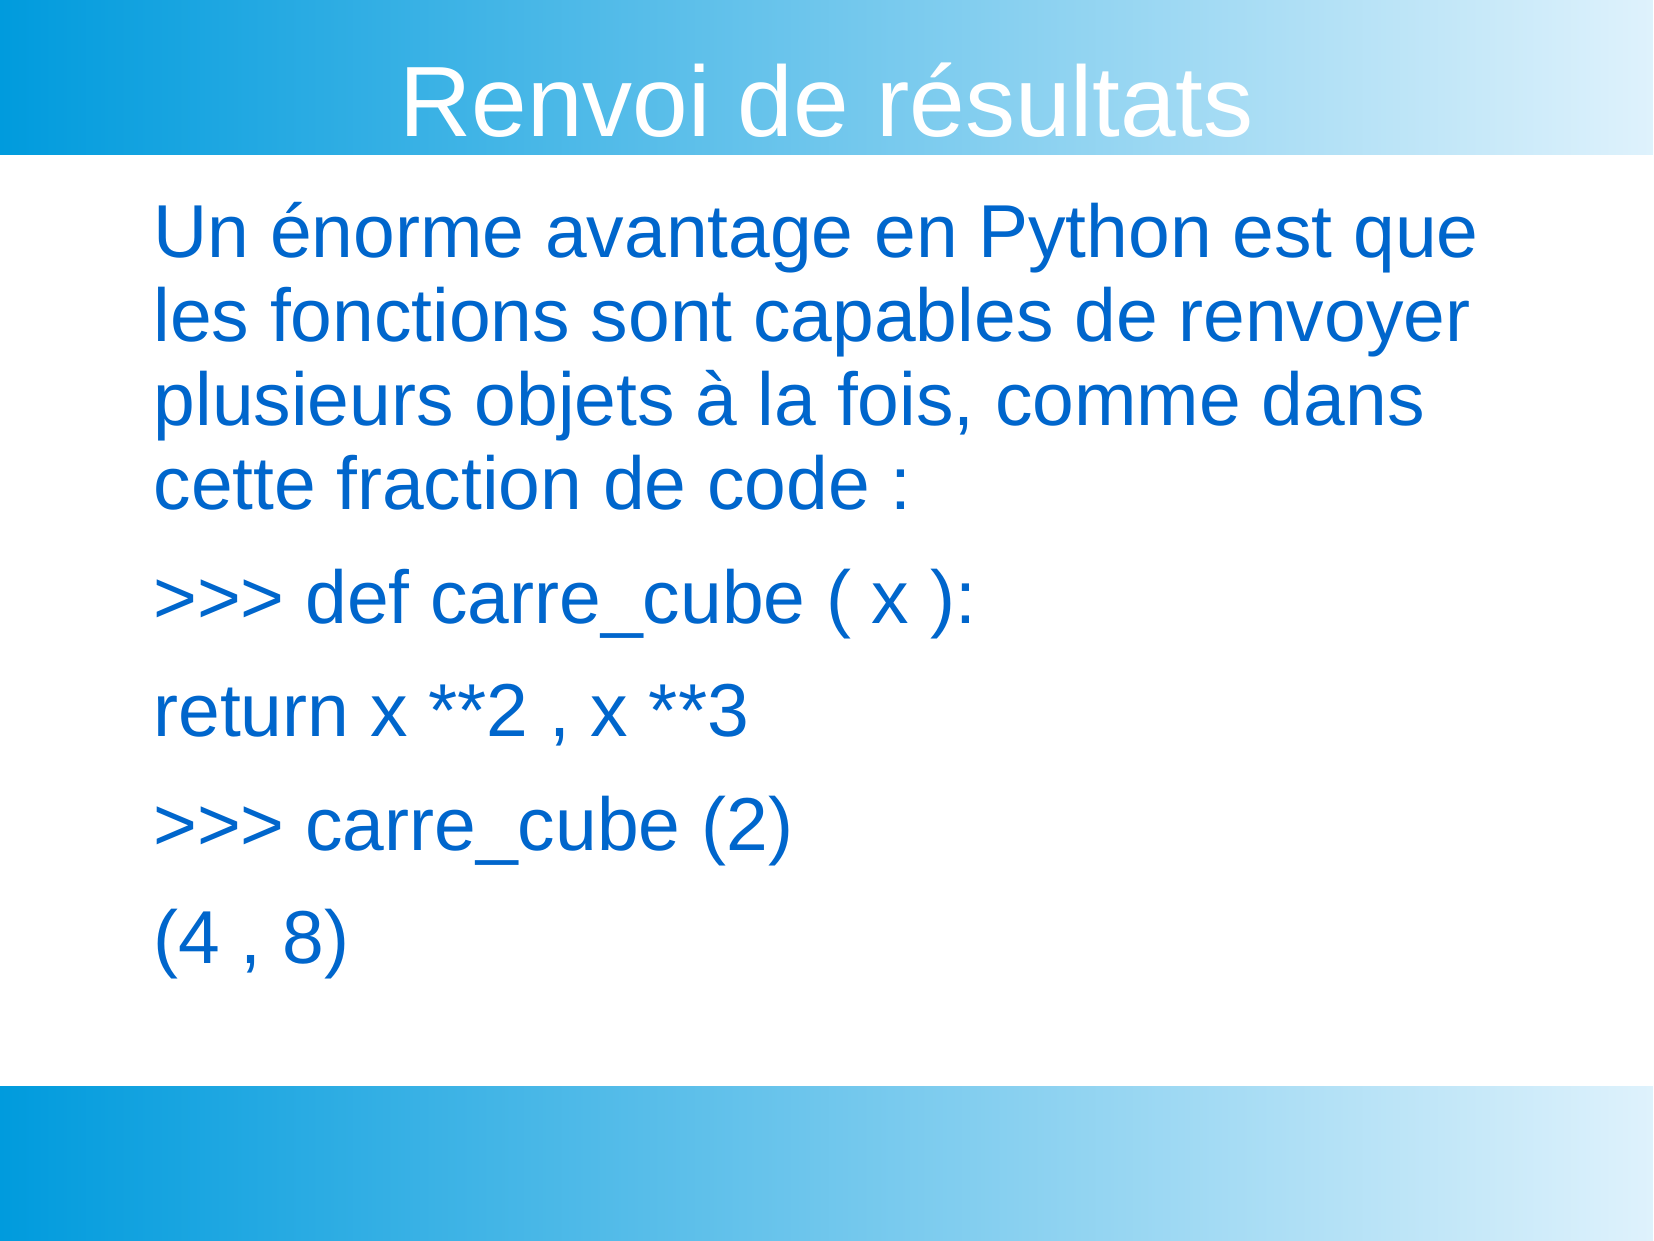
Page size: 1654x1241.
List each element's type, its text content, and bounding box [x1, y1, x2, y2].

title Renvoi de résultats [82, 45, 1571, 158]
list Un énorme avantage en Python est que les fonctions sont capables de renvoyer plusieurs objets à la fois, comme dans cette fraction de code : >>> def carre_cube ( x ): return x **2 , x **3 >>> carre_cube (2) (4 , 8) [82, 189, 1571, 1058]
